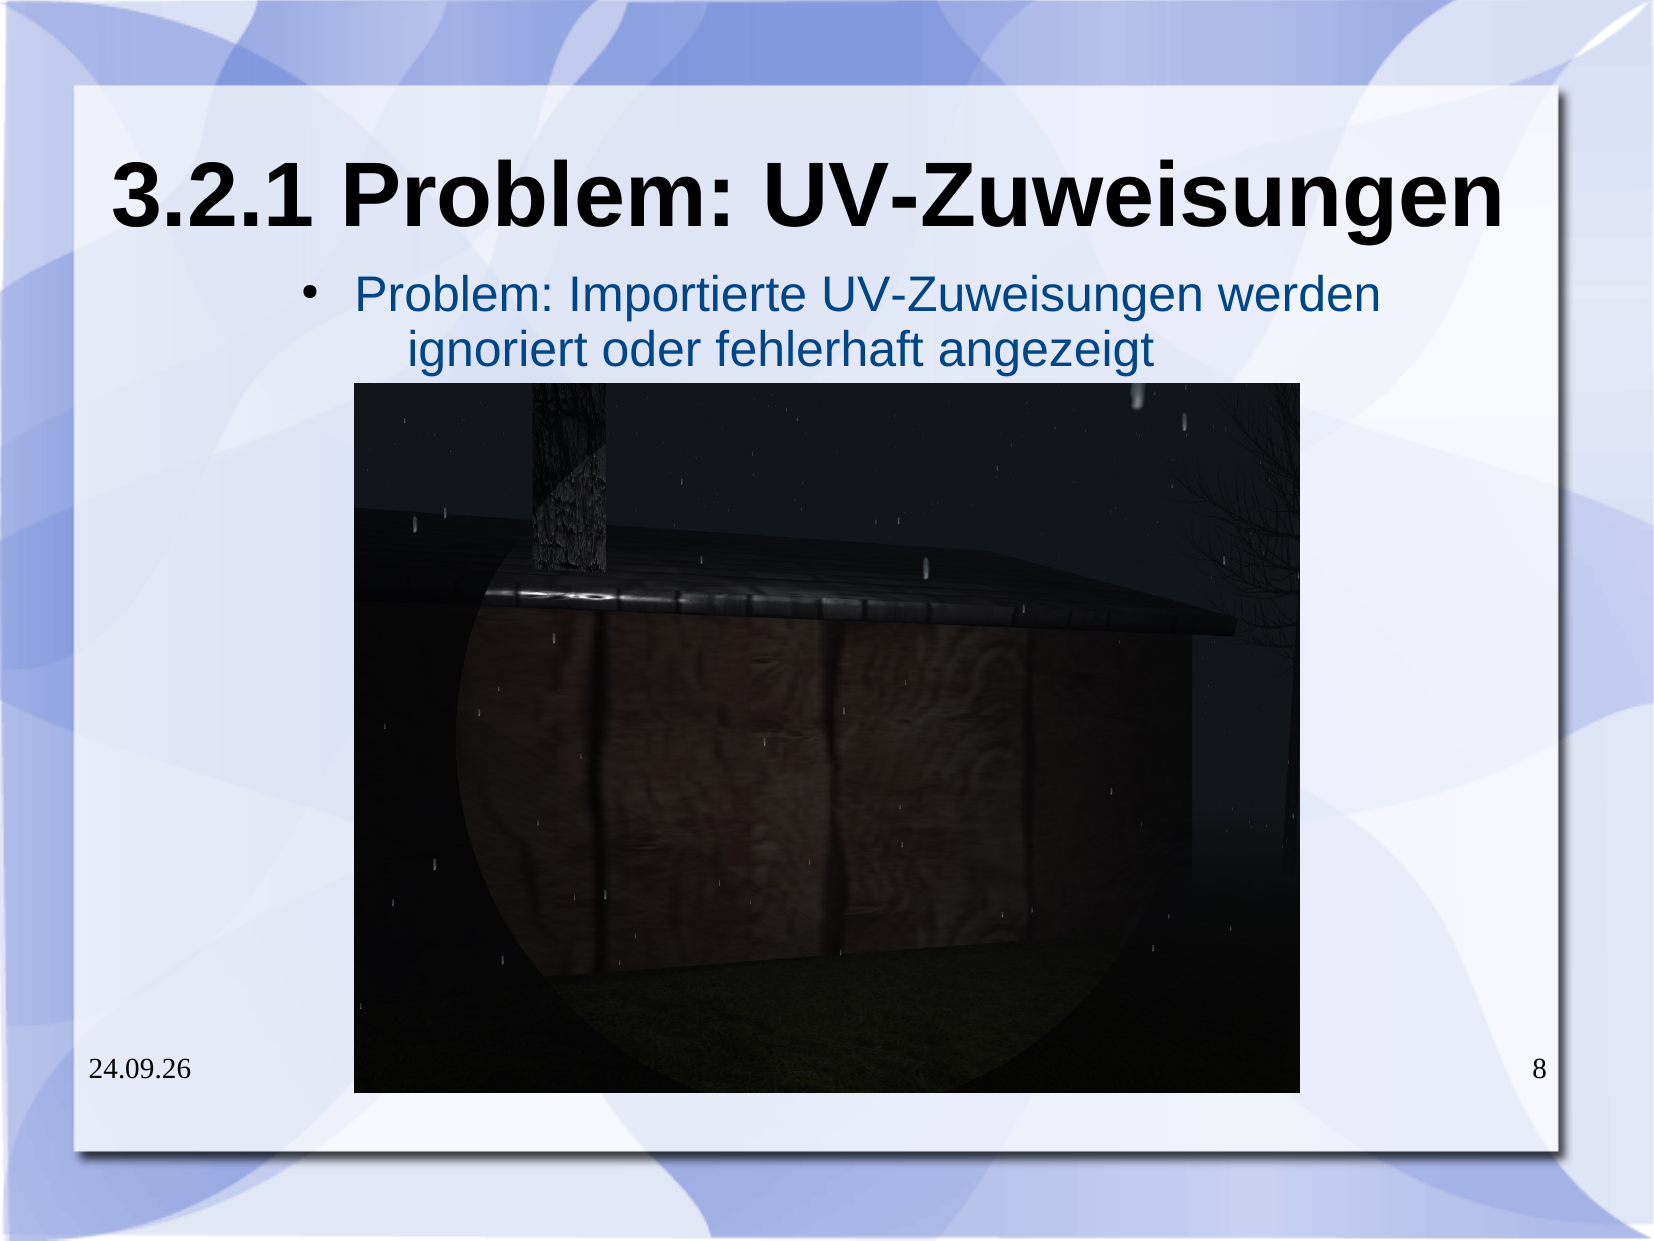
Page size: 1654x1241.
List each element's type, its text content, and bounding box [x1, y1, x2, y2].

title 3.2.1 Problem: UV-Zuweisungen [82, 90, 1536, 298]
list Problem: Importierte UV-Zuweisungen werden ignoriert oder fehlerhaft angezeigt [265, 265, 1418, 414]
picture [0, 0, 1654, 1241]
